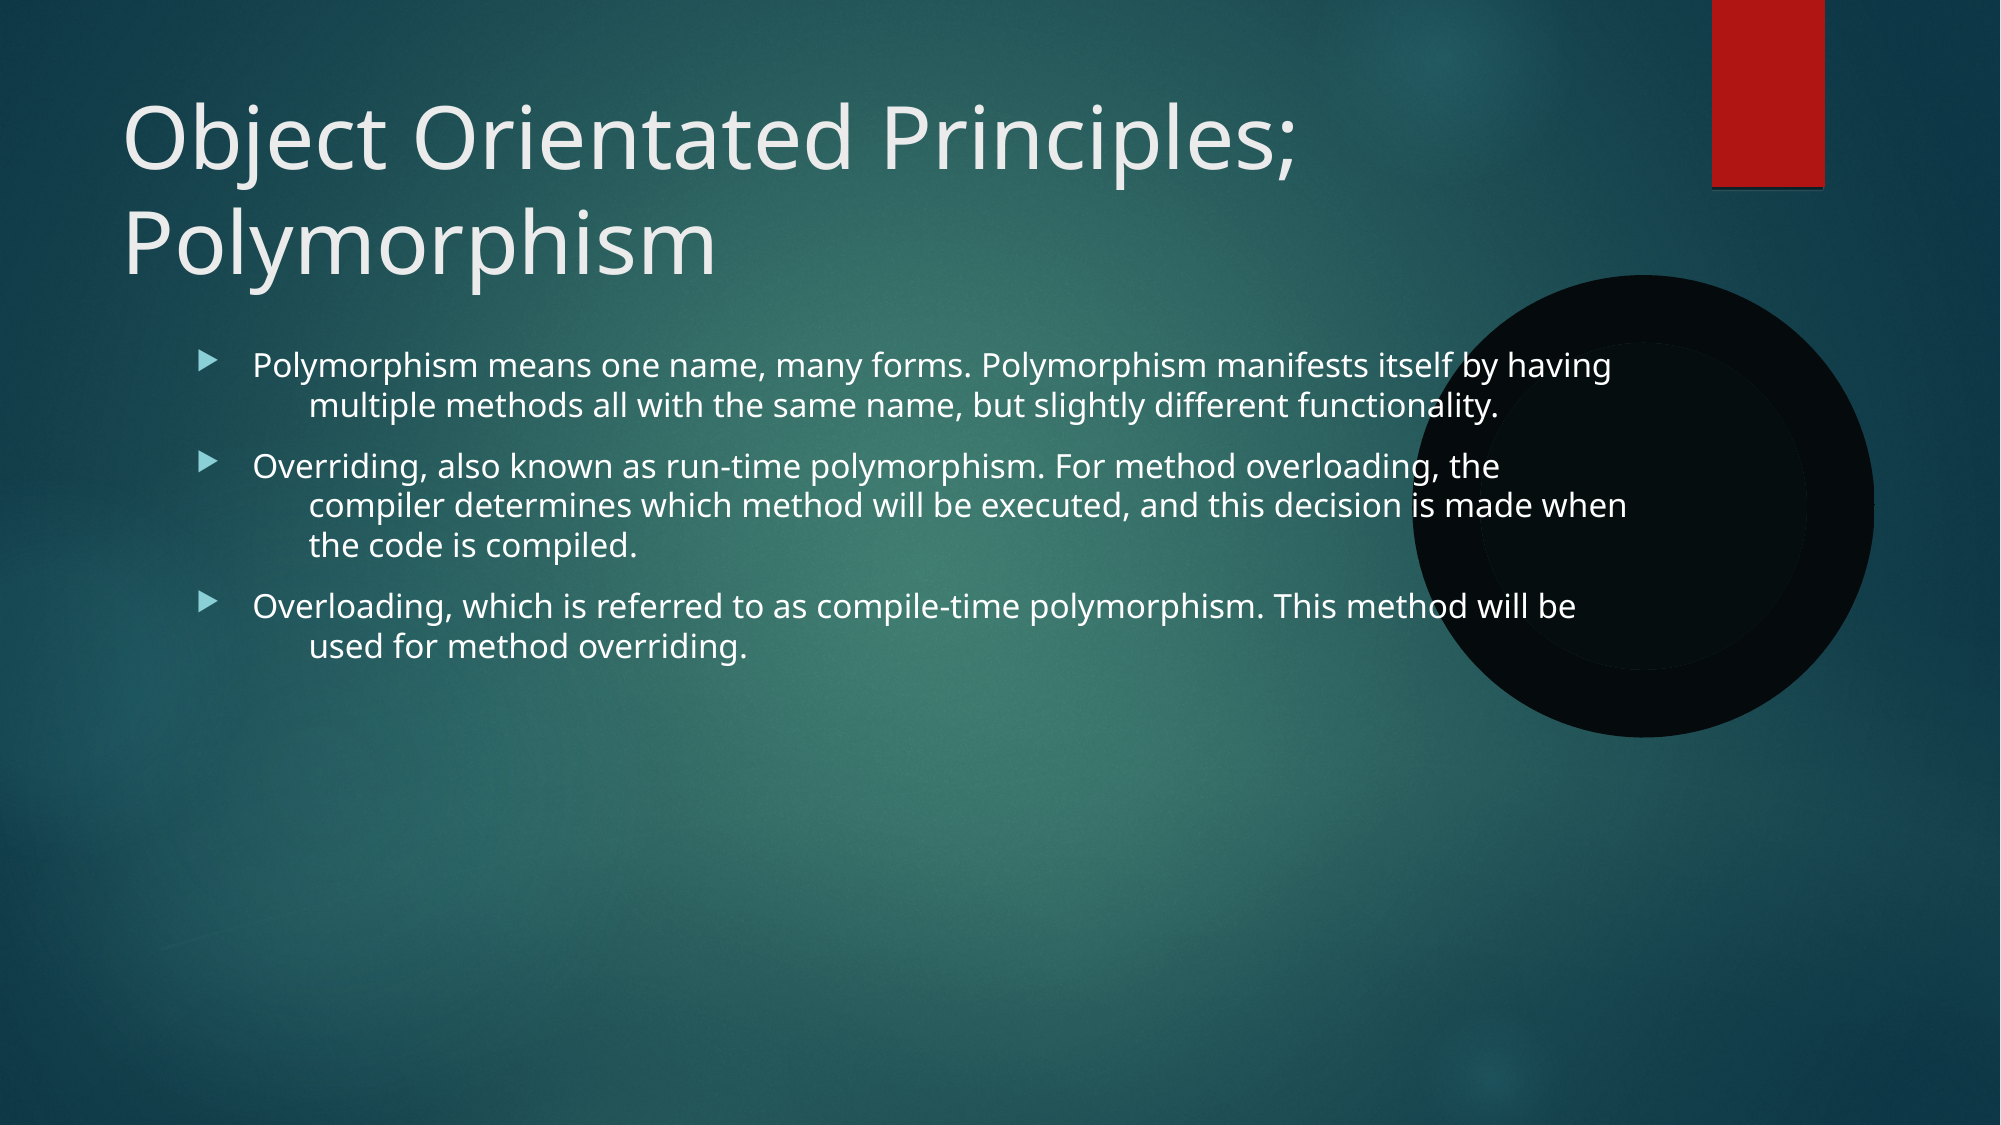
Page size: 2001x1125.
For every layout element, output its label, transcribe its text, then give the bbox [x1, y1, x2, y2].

title Object Orientated Principles; Polymorphism [106, 74, 1649, 305]
list Polymorphism means one name, many forms. Polymorphism manifests itself by having multiple methods all with the same name, but slightly different functionality. Overriding, also known as run-time polymorphism. For method overloading, the compiler determines which method will be executed, and this decision is made when the code is compiled. Overloading, which is referred to as compile-time polymorphism. This method will be used for method overriding. [181, 336, 1649, 1026]
